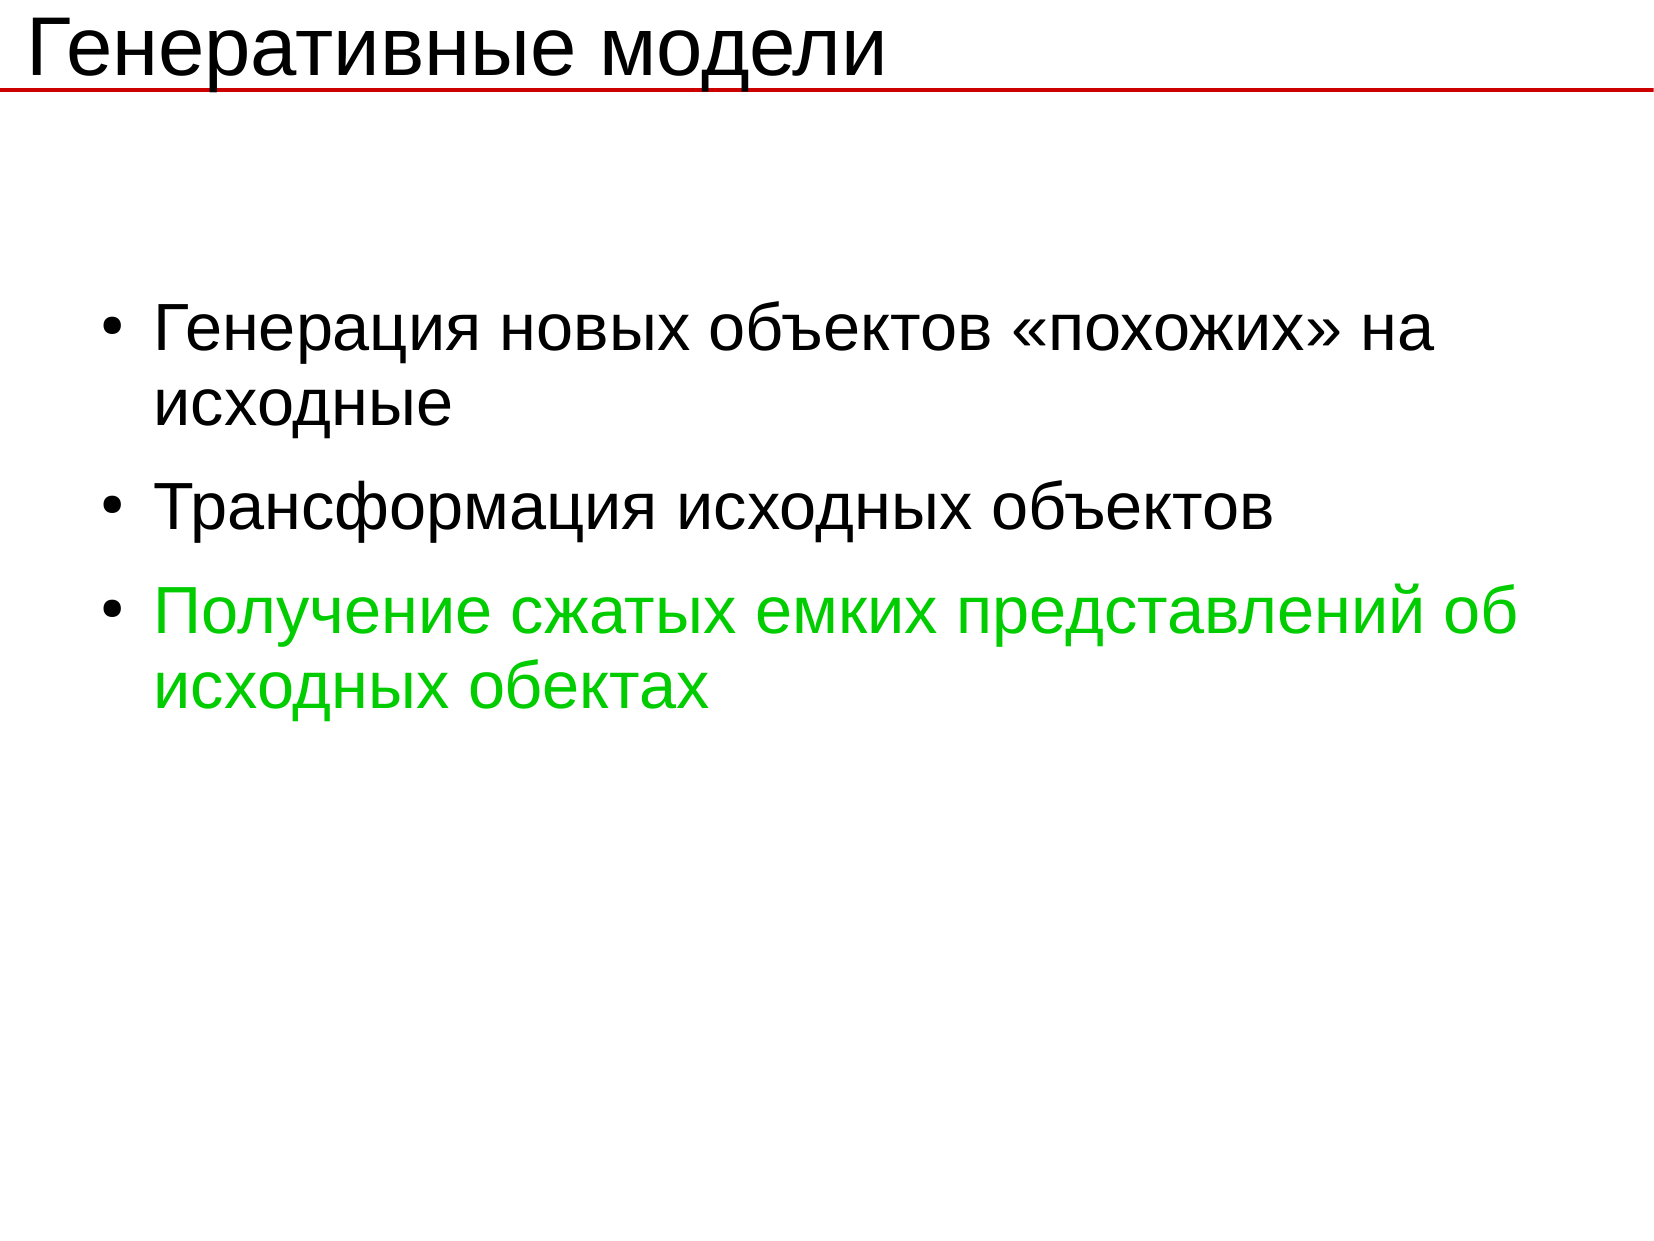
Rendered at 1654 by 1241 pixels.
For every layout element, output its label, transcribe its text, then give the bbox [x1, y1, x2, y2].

list Генерация новых объектов «похожих» на исходные Трансформация исходных объектов Получение сжатых емких представлений об исходных обектах [82, 290, 1571, 1010]
title Генеративные модели [26, 0, 1471, 94]
